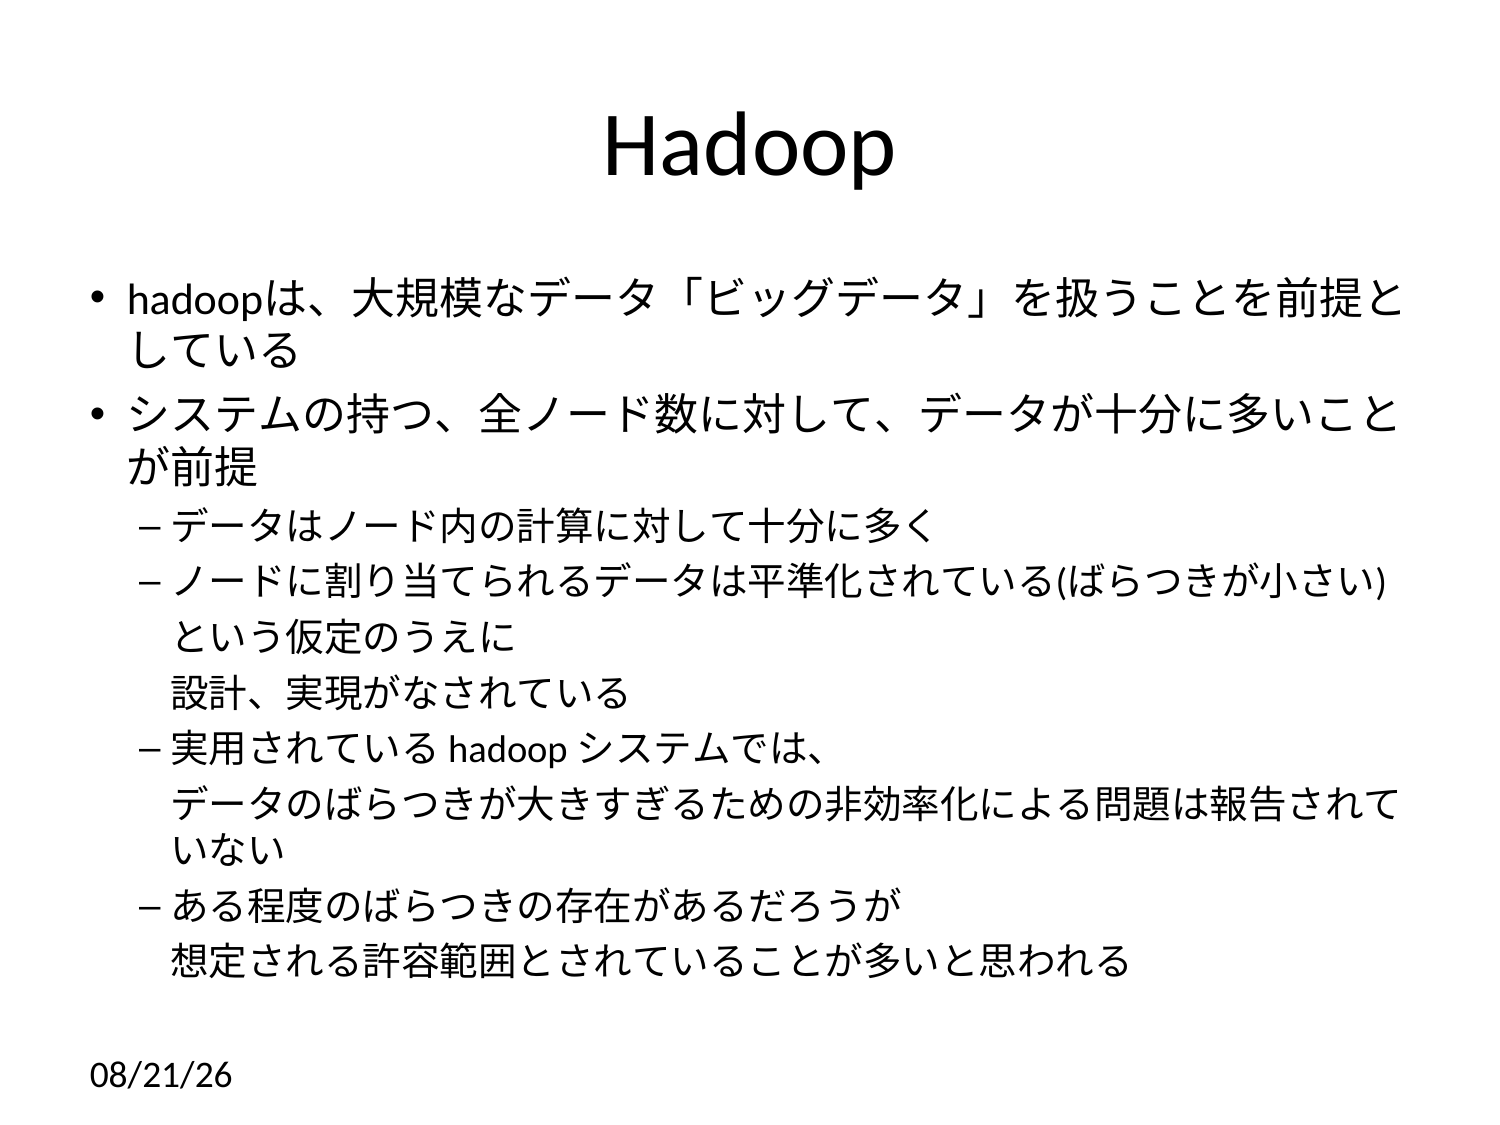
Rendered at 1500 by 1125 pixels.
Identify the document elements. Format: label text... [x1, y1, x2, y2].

title Hadoop [75, 21, 1426, 257]
list hadoopは、大規模なデータ「ビッグデータ」を扱うことを前提としている システムの持つ、全ノード数に対して、データが十分に多いことが前提 データはノード内の計算に対して十分に多く ノードに割り当てられるデータは平準化されている(ばらつきが小さい) という仮定のうえに 設計、実現がなされている 実用されている hadoop システムでは、 データのばらつきが大きすぎるための非効率化による問題は報告されていない ある程度のばらつきの存在があるだろうが 想定される許容範囲とされていることが多いと思われる [75, 262, 1426, 1006]
